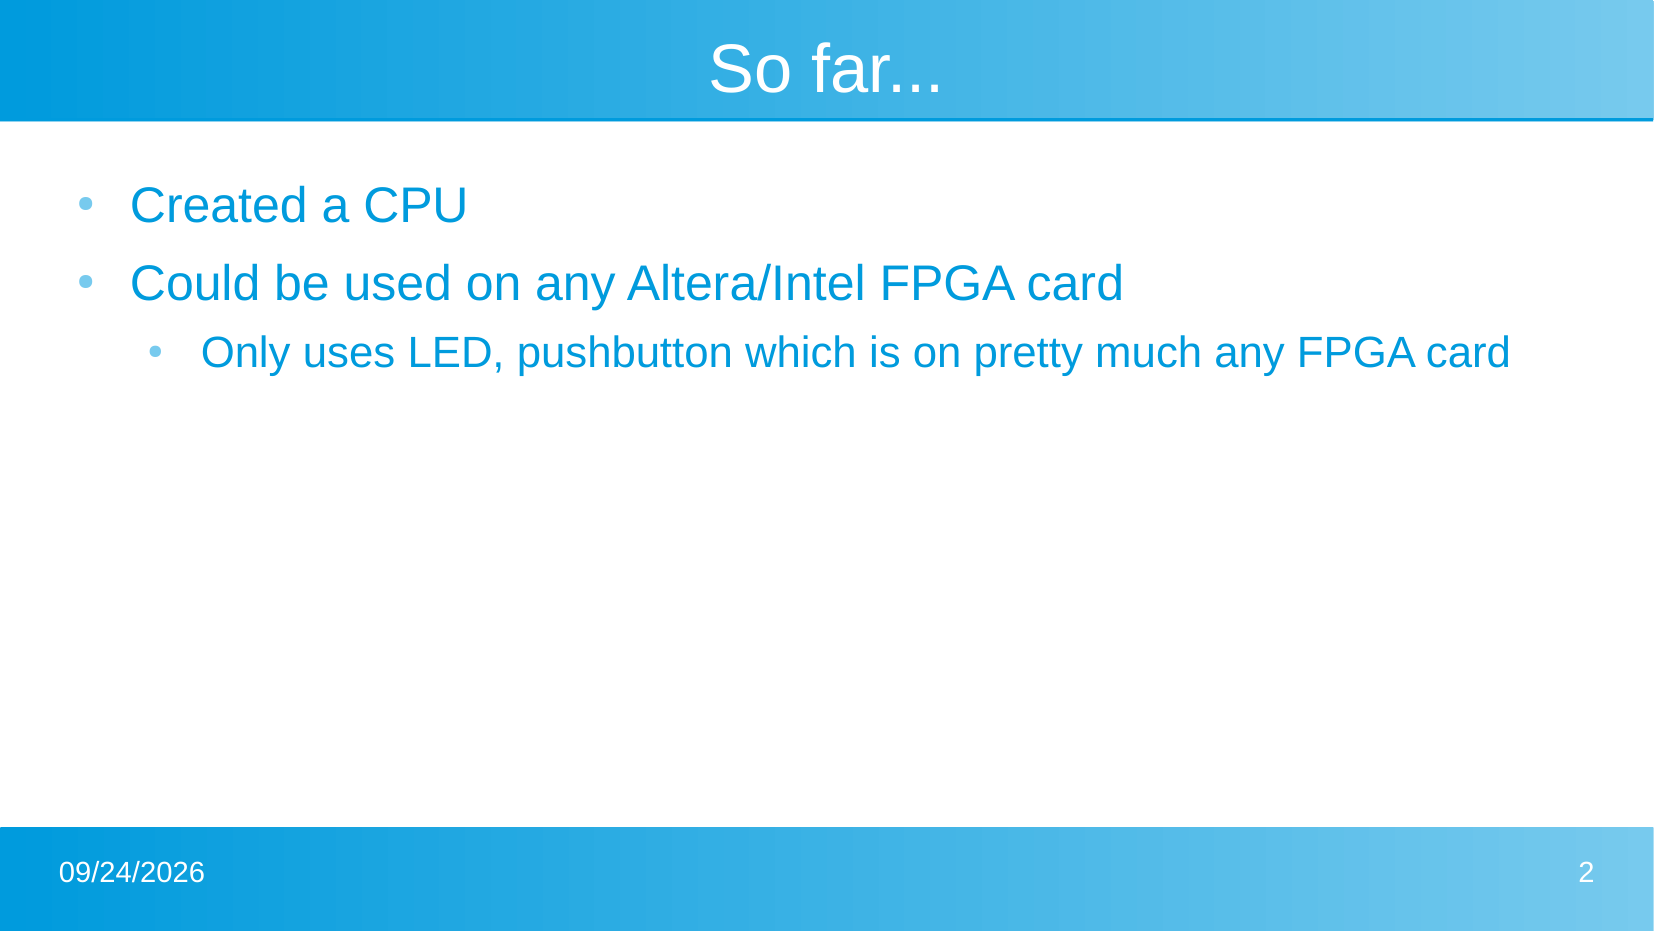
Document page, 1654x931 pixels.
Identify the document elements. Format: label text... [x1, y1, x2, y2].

title So far... [59, 29, 1595, 108]
list Created a CPU Could be used on any Altera/Intel FPGA card Only uses LED, pushbutton which is on pretty much any FPGA card [59, 177, 1595, 768]
